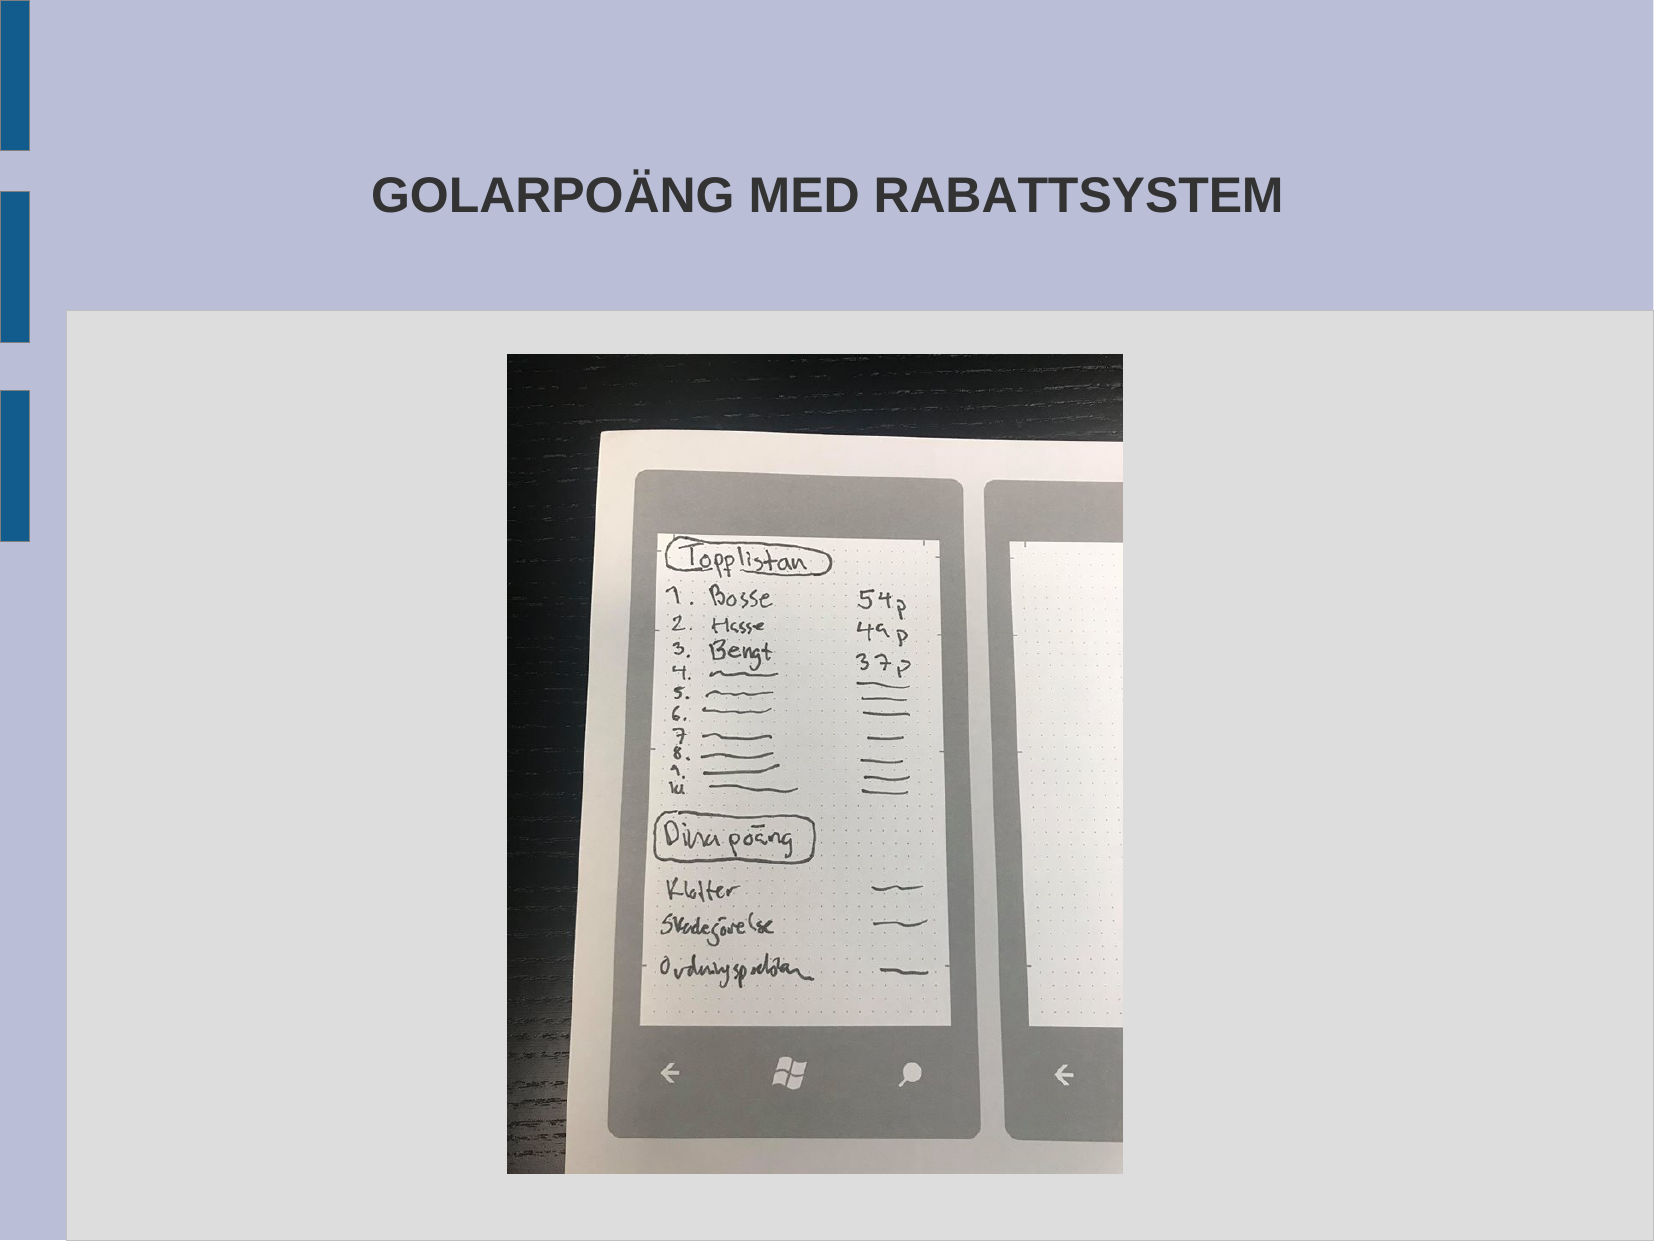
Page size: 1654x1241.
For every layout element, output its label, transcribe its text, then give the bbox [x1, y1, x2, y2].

picture [507, 354, 1123, 1174]
title GOLARPOÄNG MED RABATTSYSTEM [121, 91, 1534, 299]
